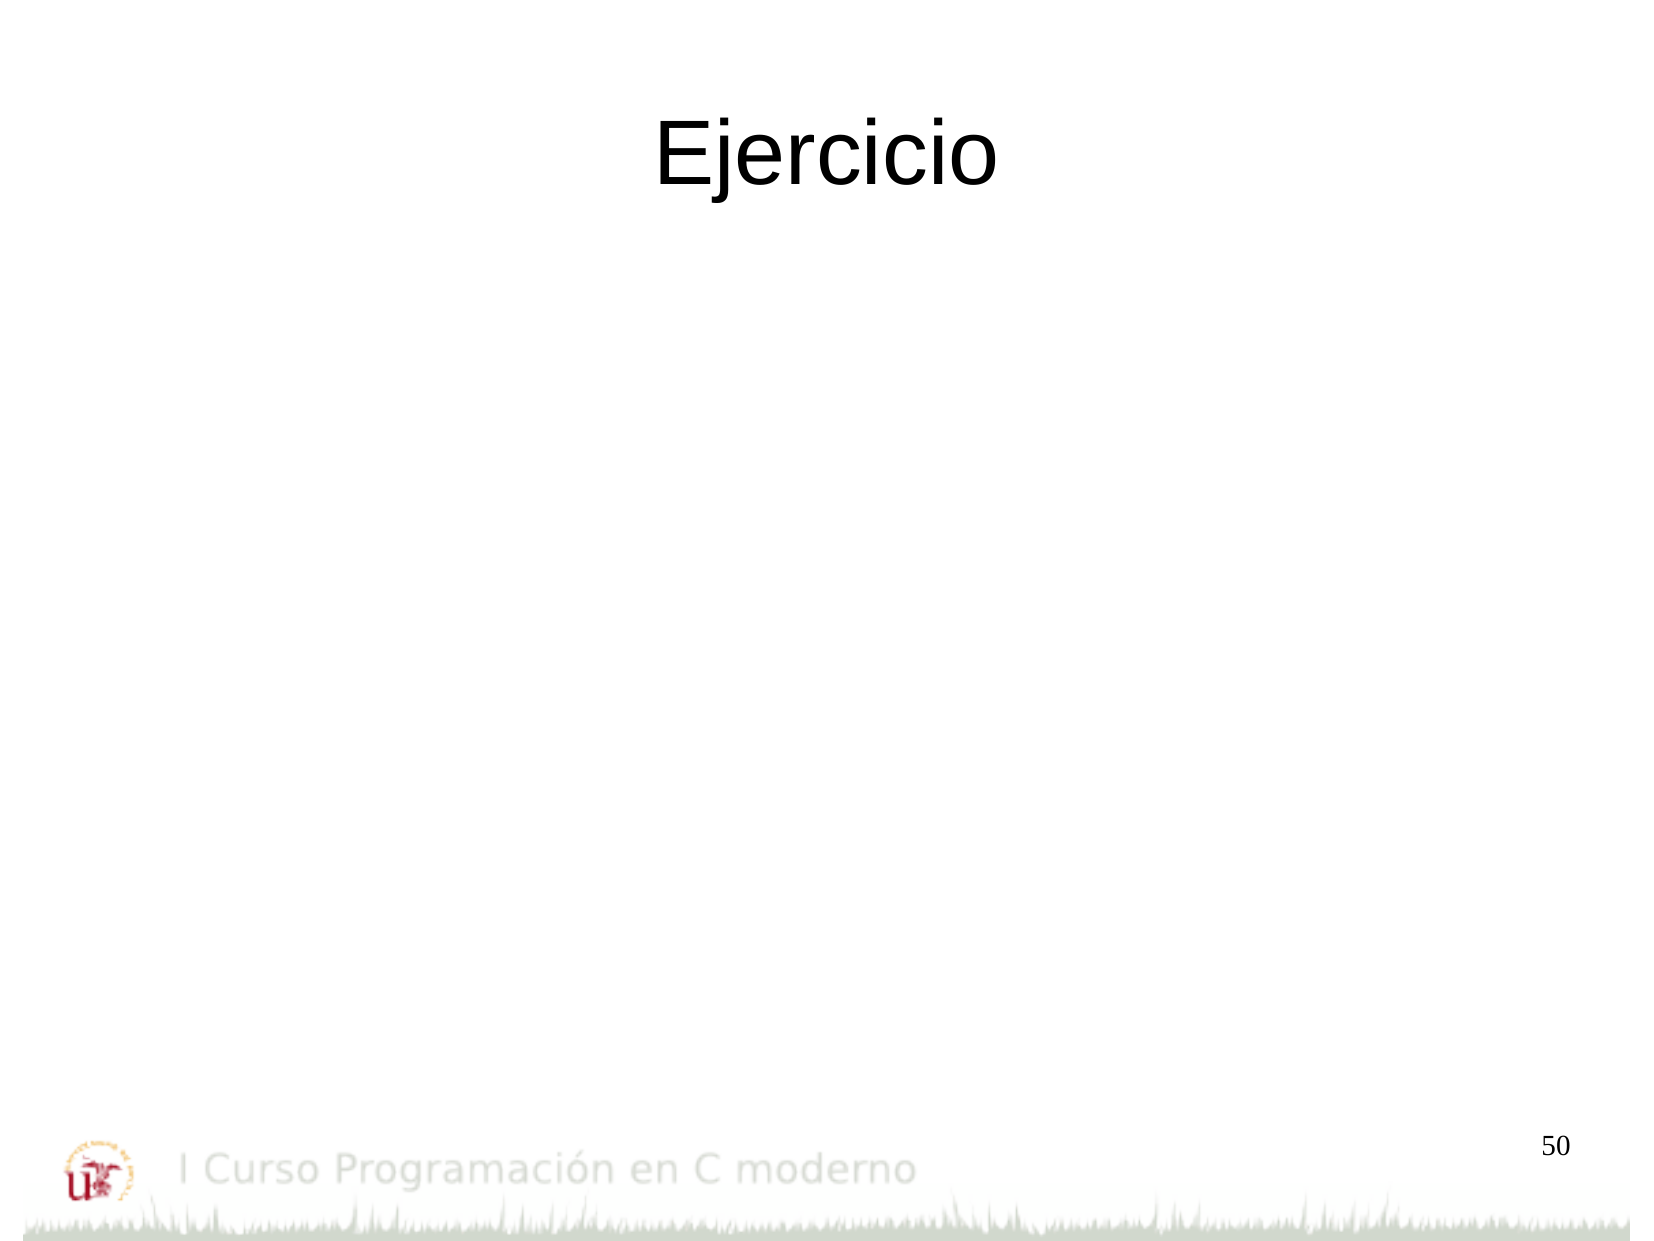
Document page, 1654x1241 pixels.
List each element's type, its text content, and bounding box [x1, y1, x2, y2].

picture [23, 1136, 1630, 1241]
title Ejercicio [82, 49, 1571, 257]
